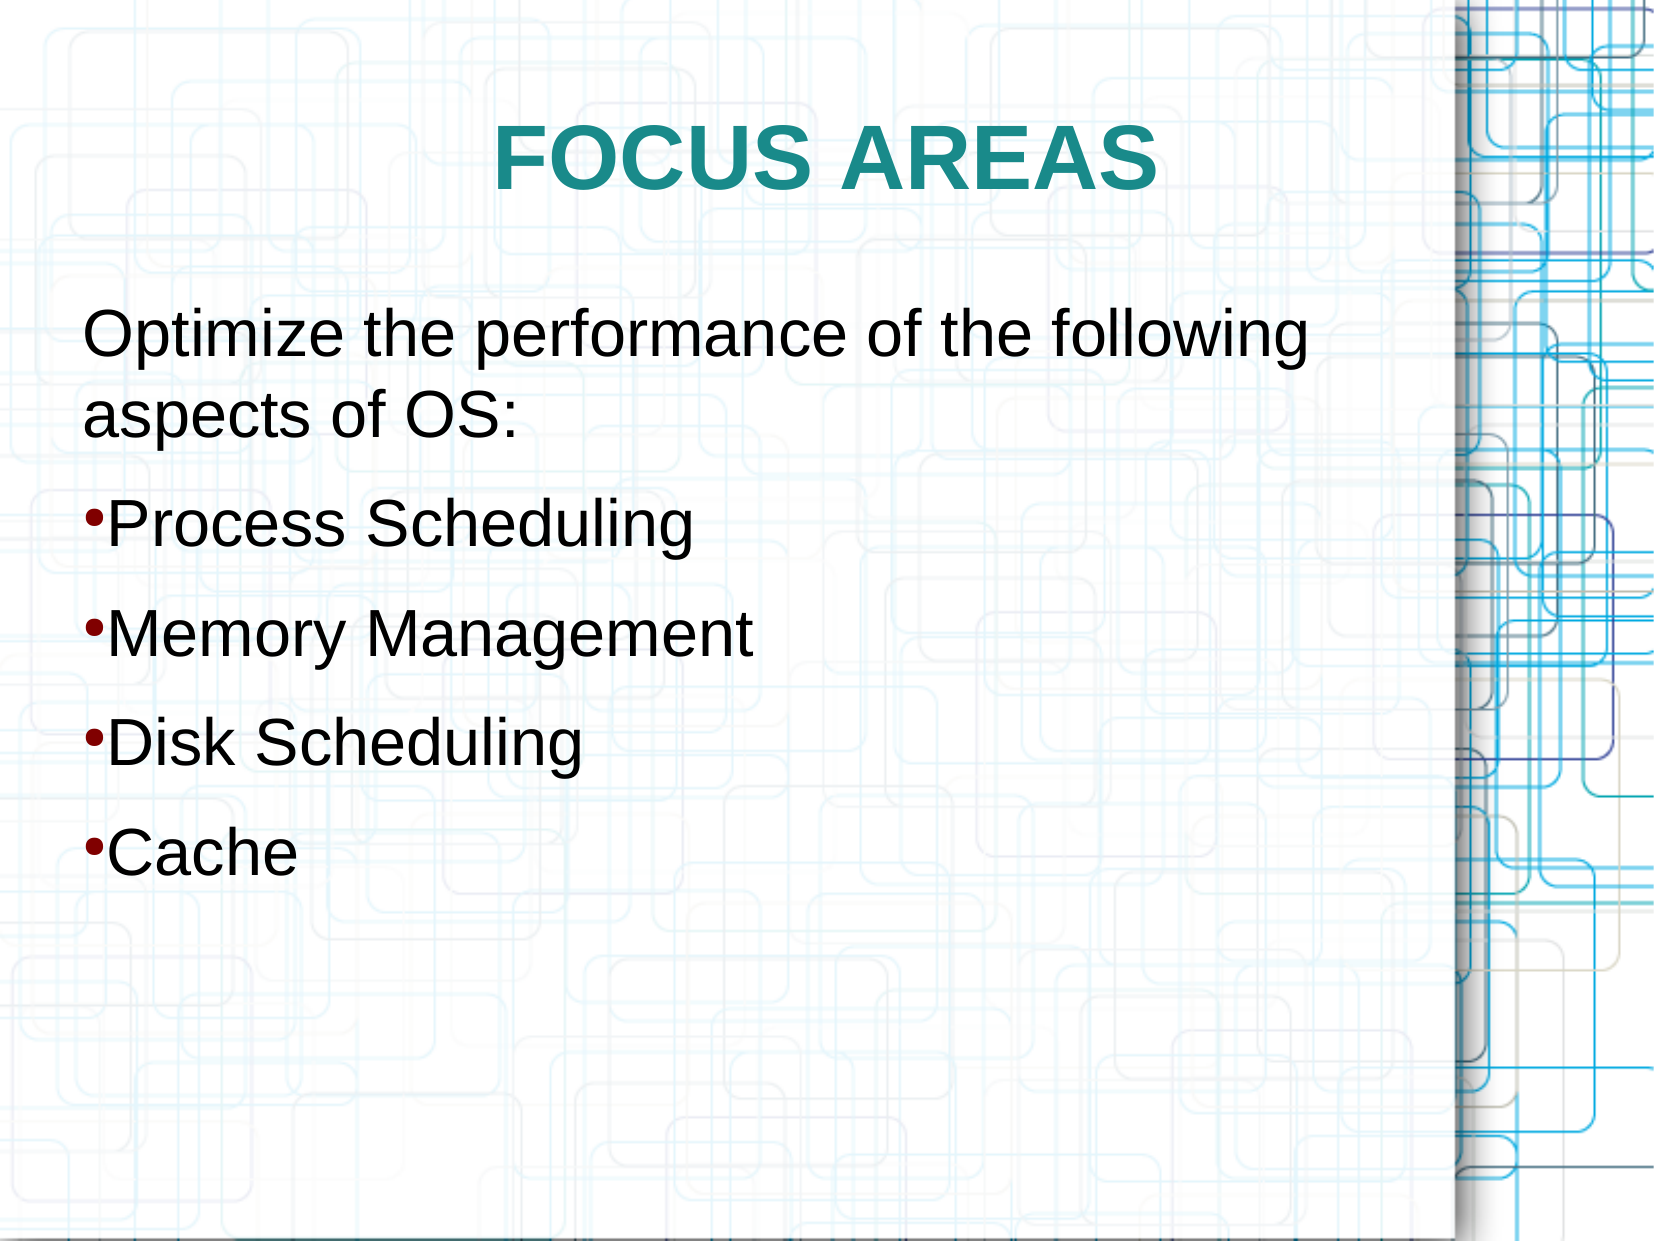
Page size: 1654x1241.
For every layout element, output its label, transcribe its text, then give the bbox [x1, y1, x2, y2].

title FOCUS AREAS [82, 49, 1571, 257]
list Optimize the performance of the following aspects of OS: Process Scheduling Memory Management Disk Scheduling Cache [82, 290, 1418, 1010]
